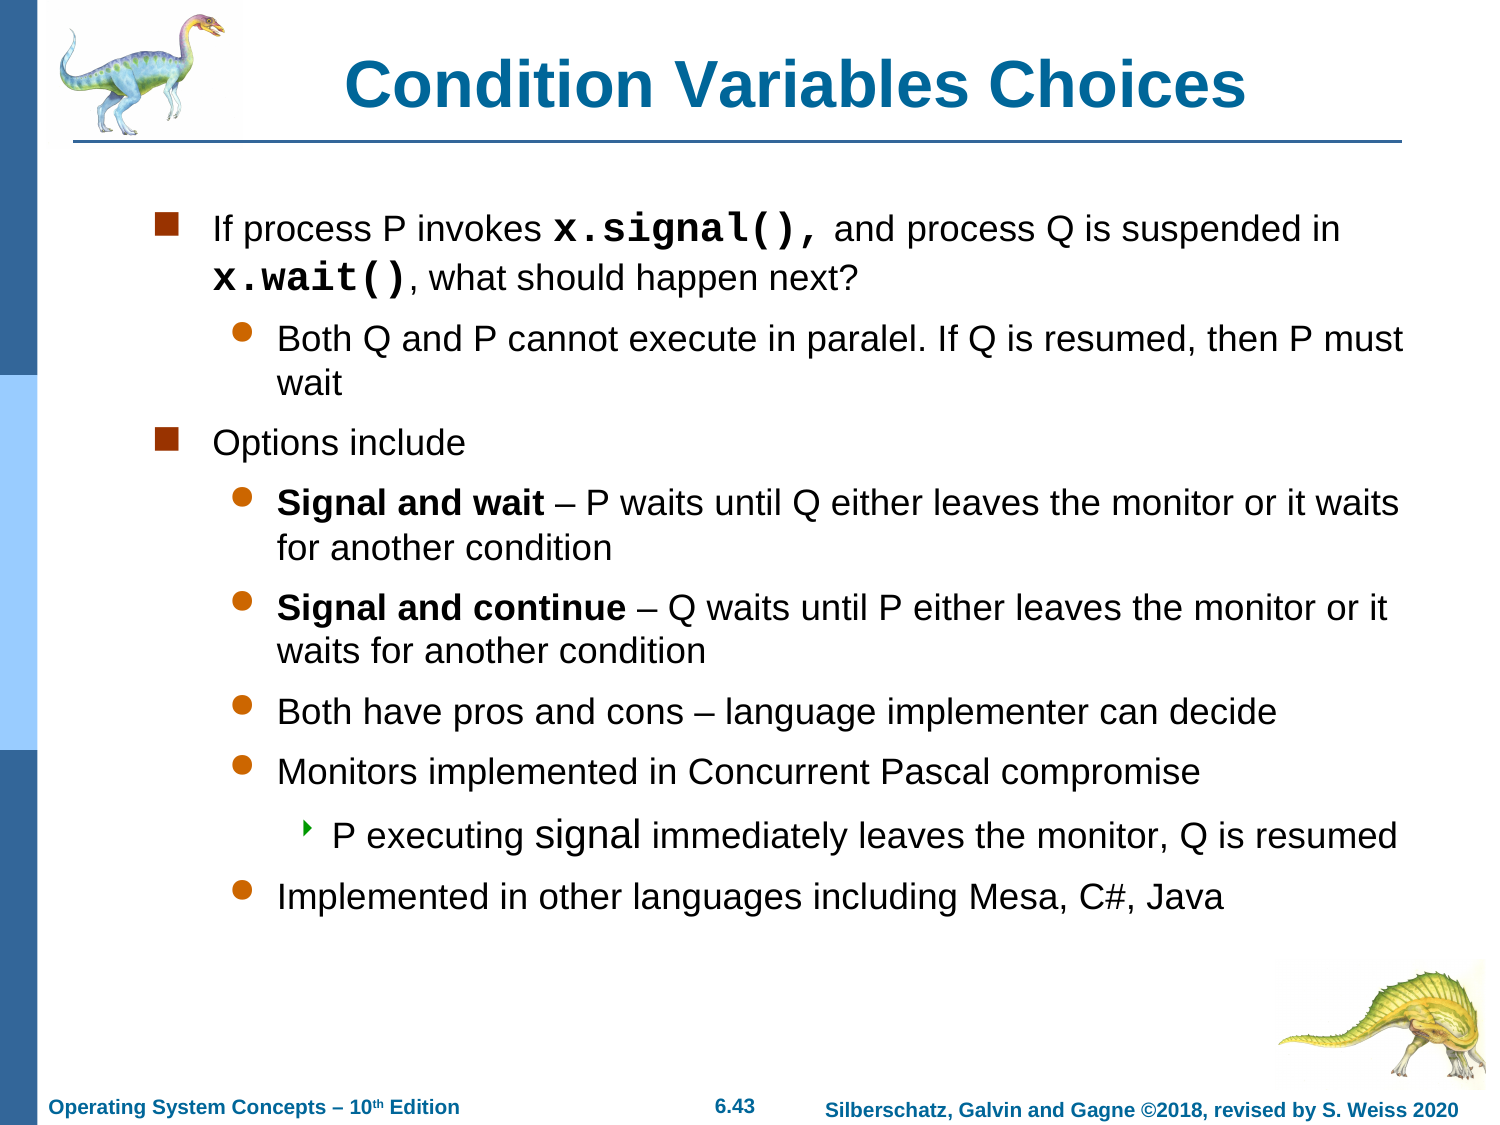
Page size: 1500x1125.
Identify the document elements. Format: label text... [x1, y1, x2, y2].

title Condition Variables Choices [168, 33, 1425, 129]
picture [46, 0, 243, 149]
picture [1275, 959, 1486, 1090]
list If process P invokes x.signal(), and process Q is suspended in x.wait(), what should happen next? Both Q and P cannot execute in paralel. If Q is resumed, then P must wait Options include Signal and wait – P waits until Q either leaves the monitor or it waits for another condition Signal and continue – Q waits until P either leaves the monitor or it waits for another condition Both have pros and cons – language implementer can decide Monitors implemented in Concurrent Pascal compromise P executing signal immediately leaves the monitor, Q is resumed Implemented in other languages including Mesa, C#, Java [142, 193, 1427, 967]
